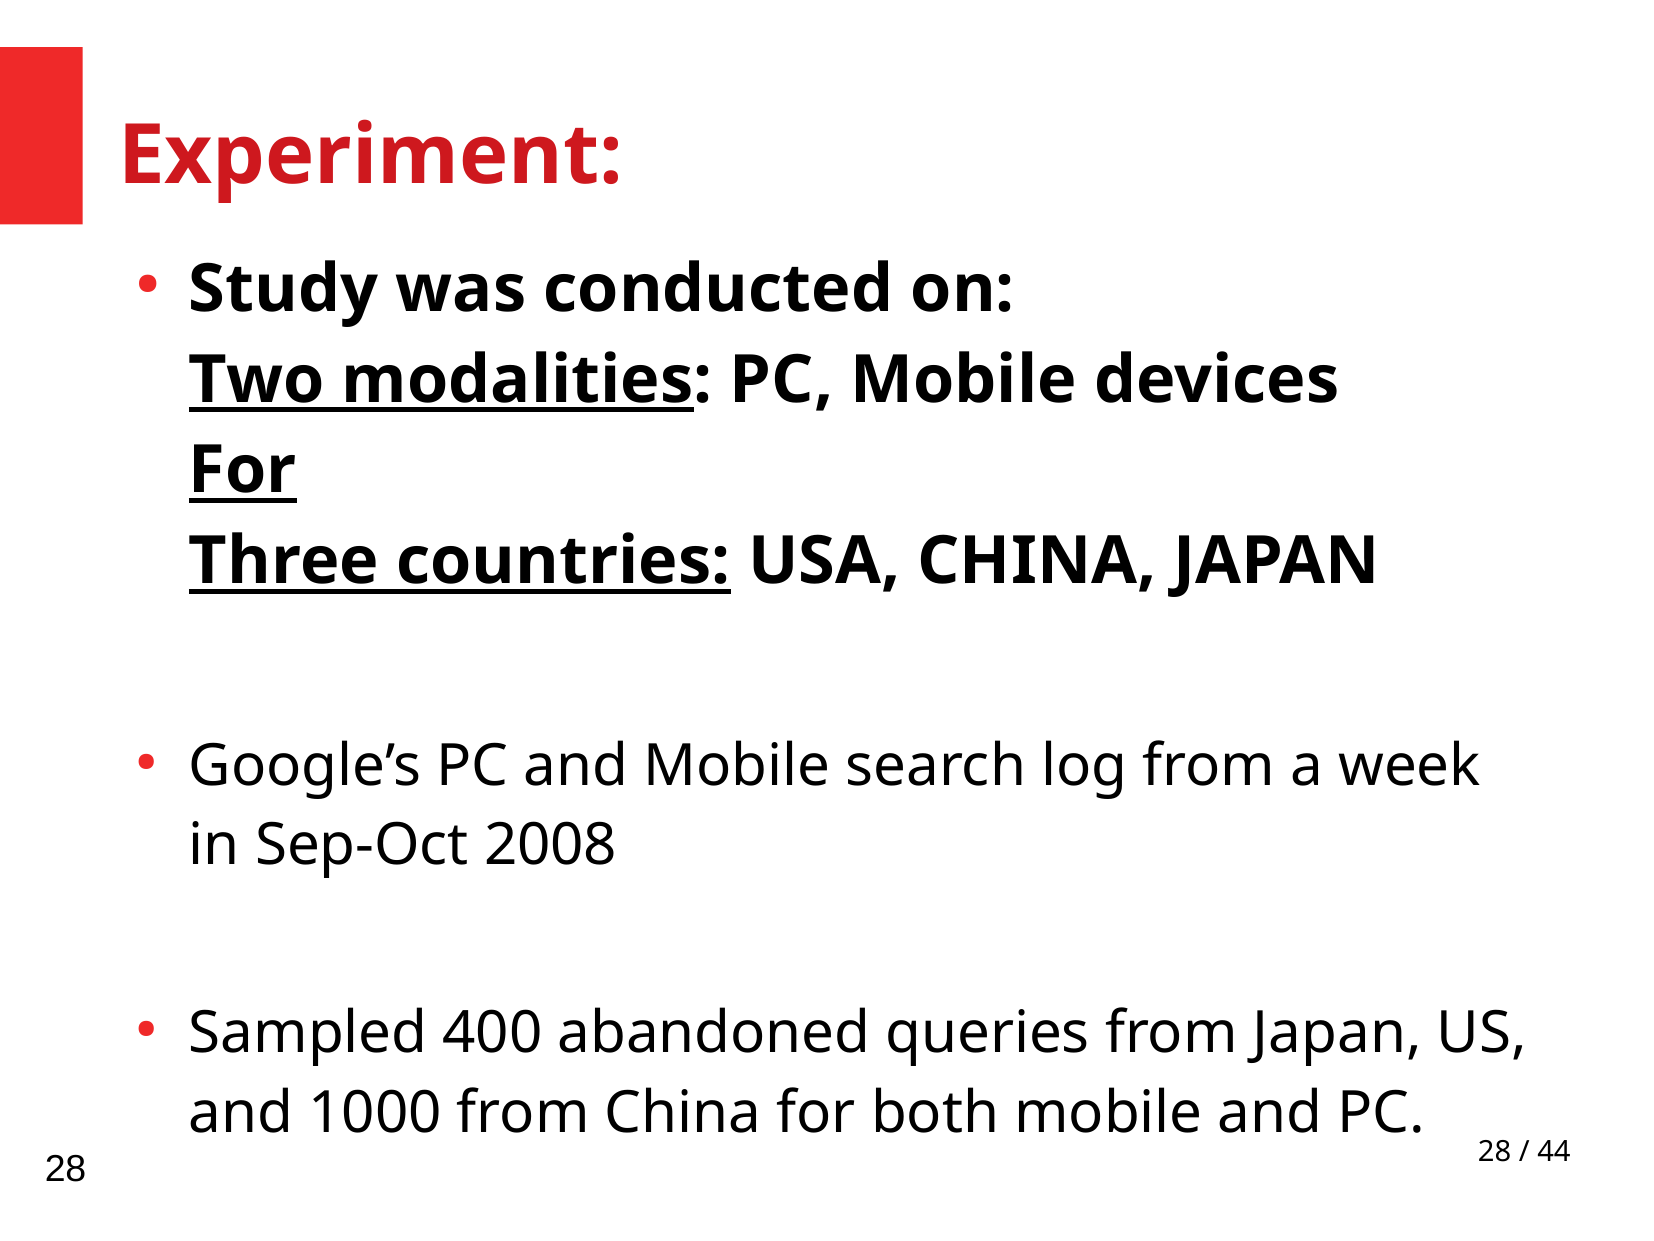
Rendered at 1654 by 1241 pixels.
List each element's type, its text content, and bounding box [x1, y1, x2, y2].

text_box 28 [30, 1140, 106, 1197]
list Study was conducted on: Two modalities: PC, Mobile devices For Three countries: USA, CHINA, JAPAN Google’s PC and Mobile search log from a week in Sep-Oct 2008 Sampled 400 abandoned queries from Japan, US, and 1000 from China for both mobile and PC. [118, 240, 1536, 1074]
title Experiment: [118, 49, 1571, 257]
